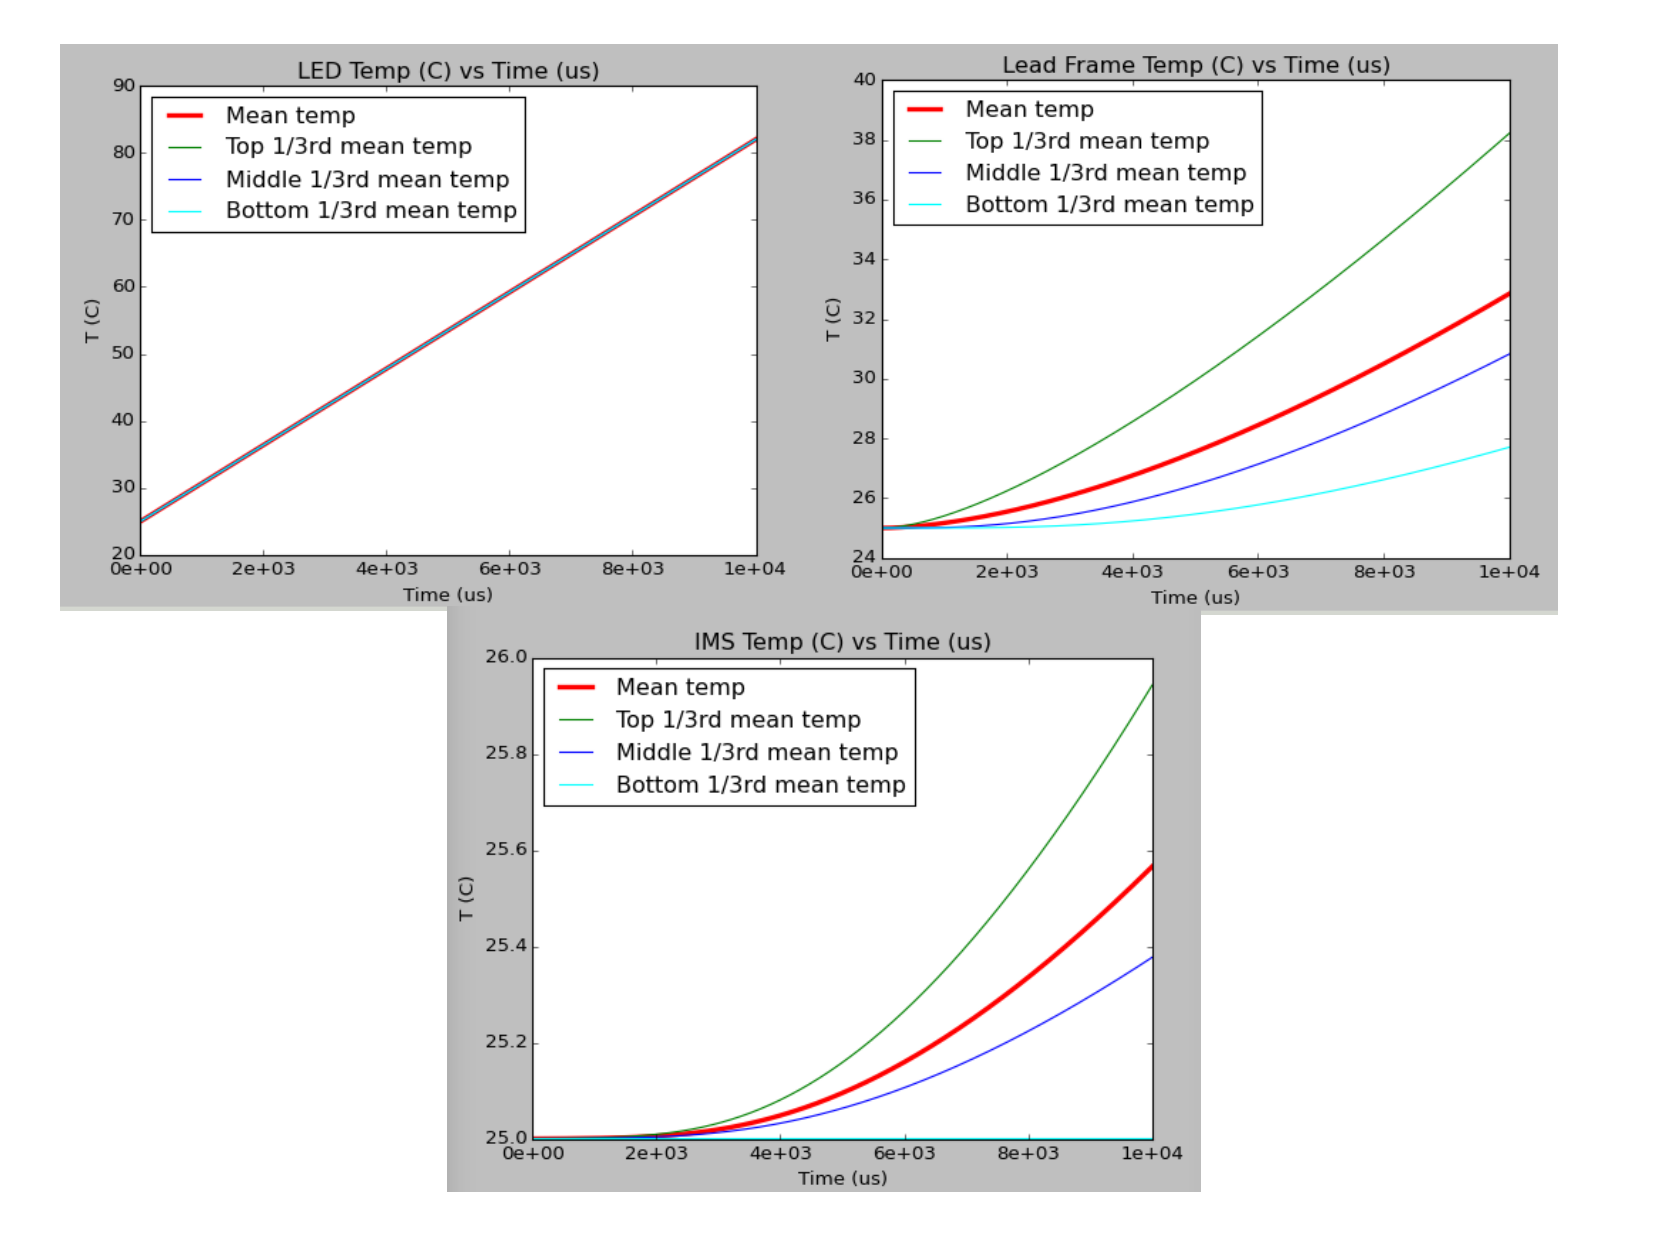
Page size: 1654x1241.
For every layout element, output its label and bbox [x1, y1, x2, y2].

picture [60, 44, 1558, 1192]
